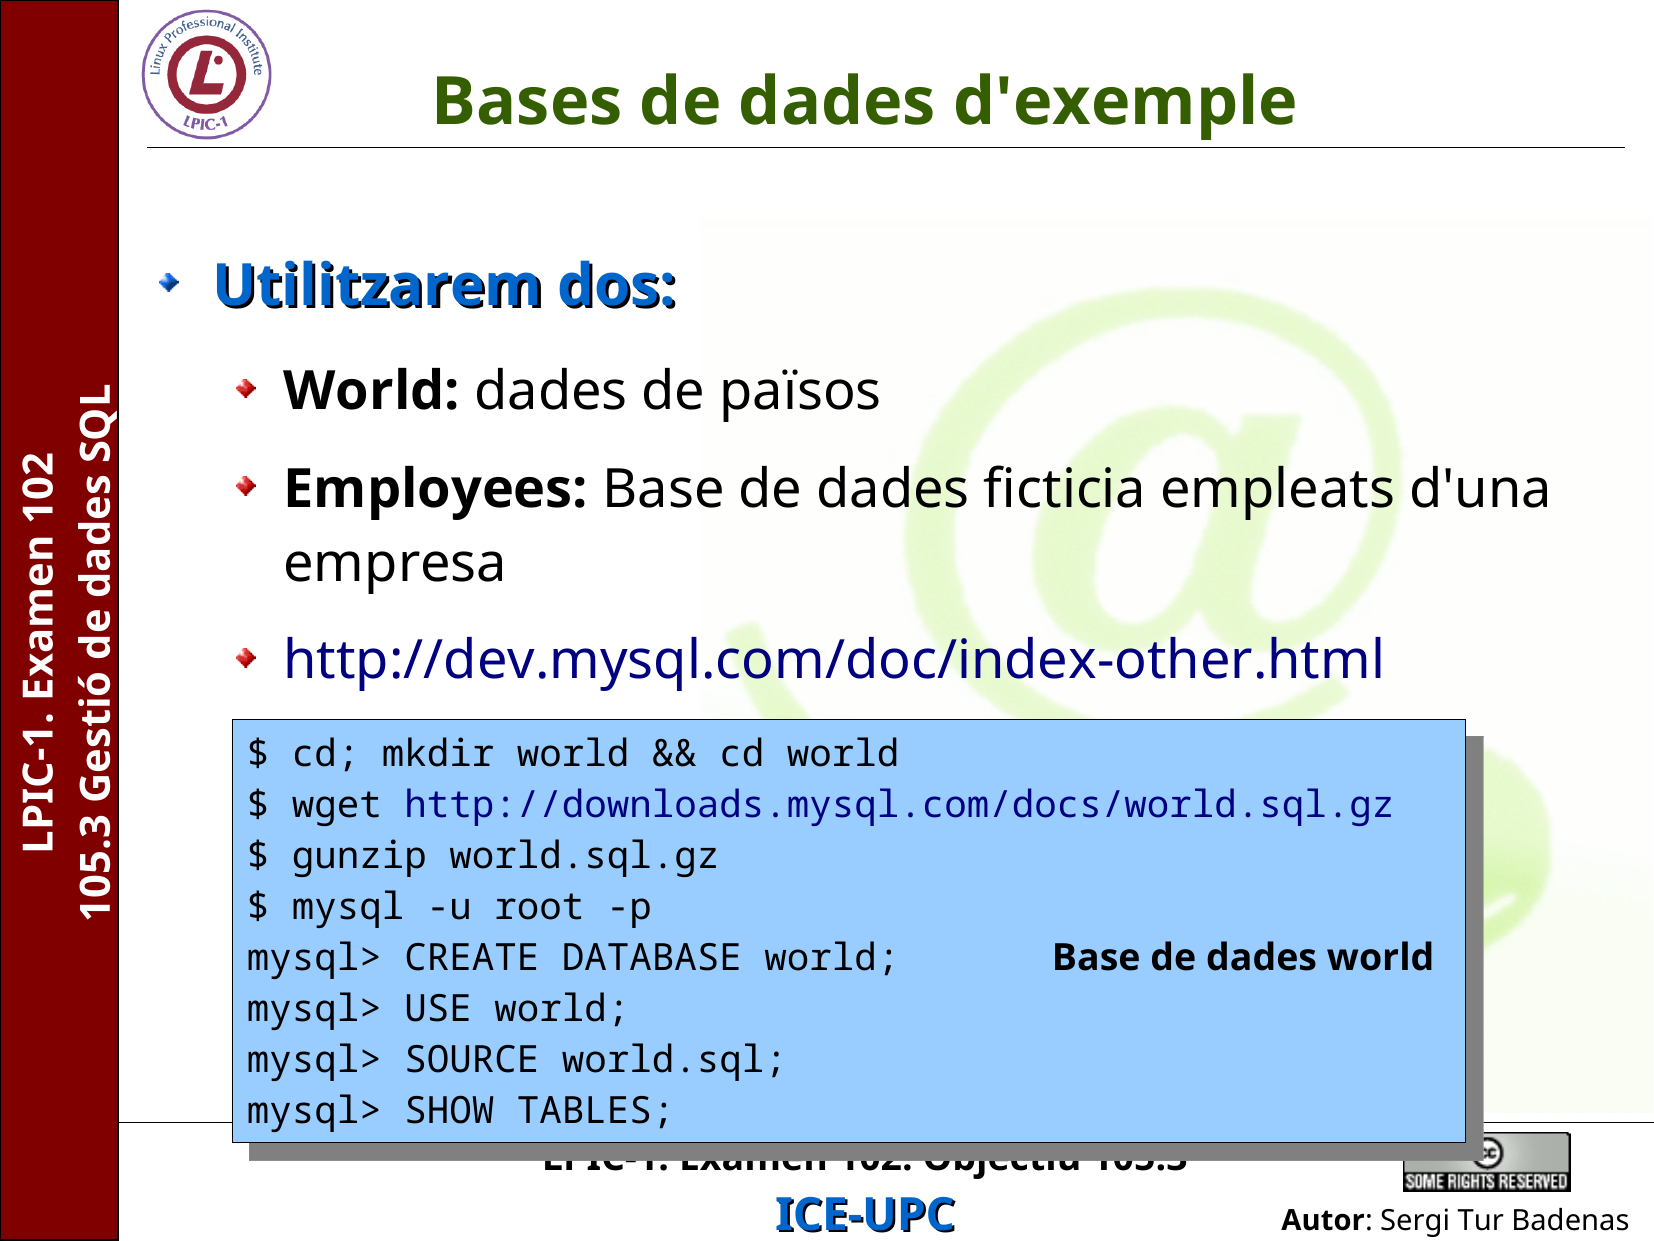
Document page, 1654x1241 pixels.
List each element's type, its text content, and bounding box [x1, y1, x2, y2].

title Bases de dades d'exemple [129, 55, 1619, 142]
picture [700, 217, 1654, 1113]
text_box Base de dades world [1037, 923, 1440, 987]
picture [135, 5, 277, 55]
list Utilitzarem dos: World: dades de països Employees: Base de dades ficticia empleats d'una empresa http://dev.mysql.com/doc/index-other.html [141, 242, 1630, 1078]
picture [1403, 1132, 1571, 1192]
text_box $ cd; mkdir world && cd world $ wget http://downloads.mysql.com/docs/world.sql.gz $ gunzip world.sql.gz $ mysql -u root -p mysql> CREATE DATABASE world; mysql> USE world; mysql> SOURCE world.sql; mysql> SHOW TABLES; [232, 719, 1466, 1075]
